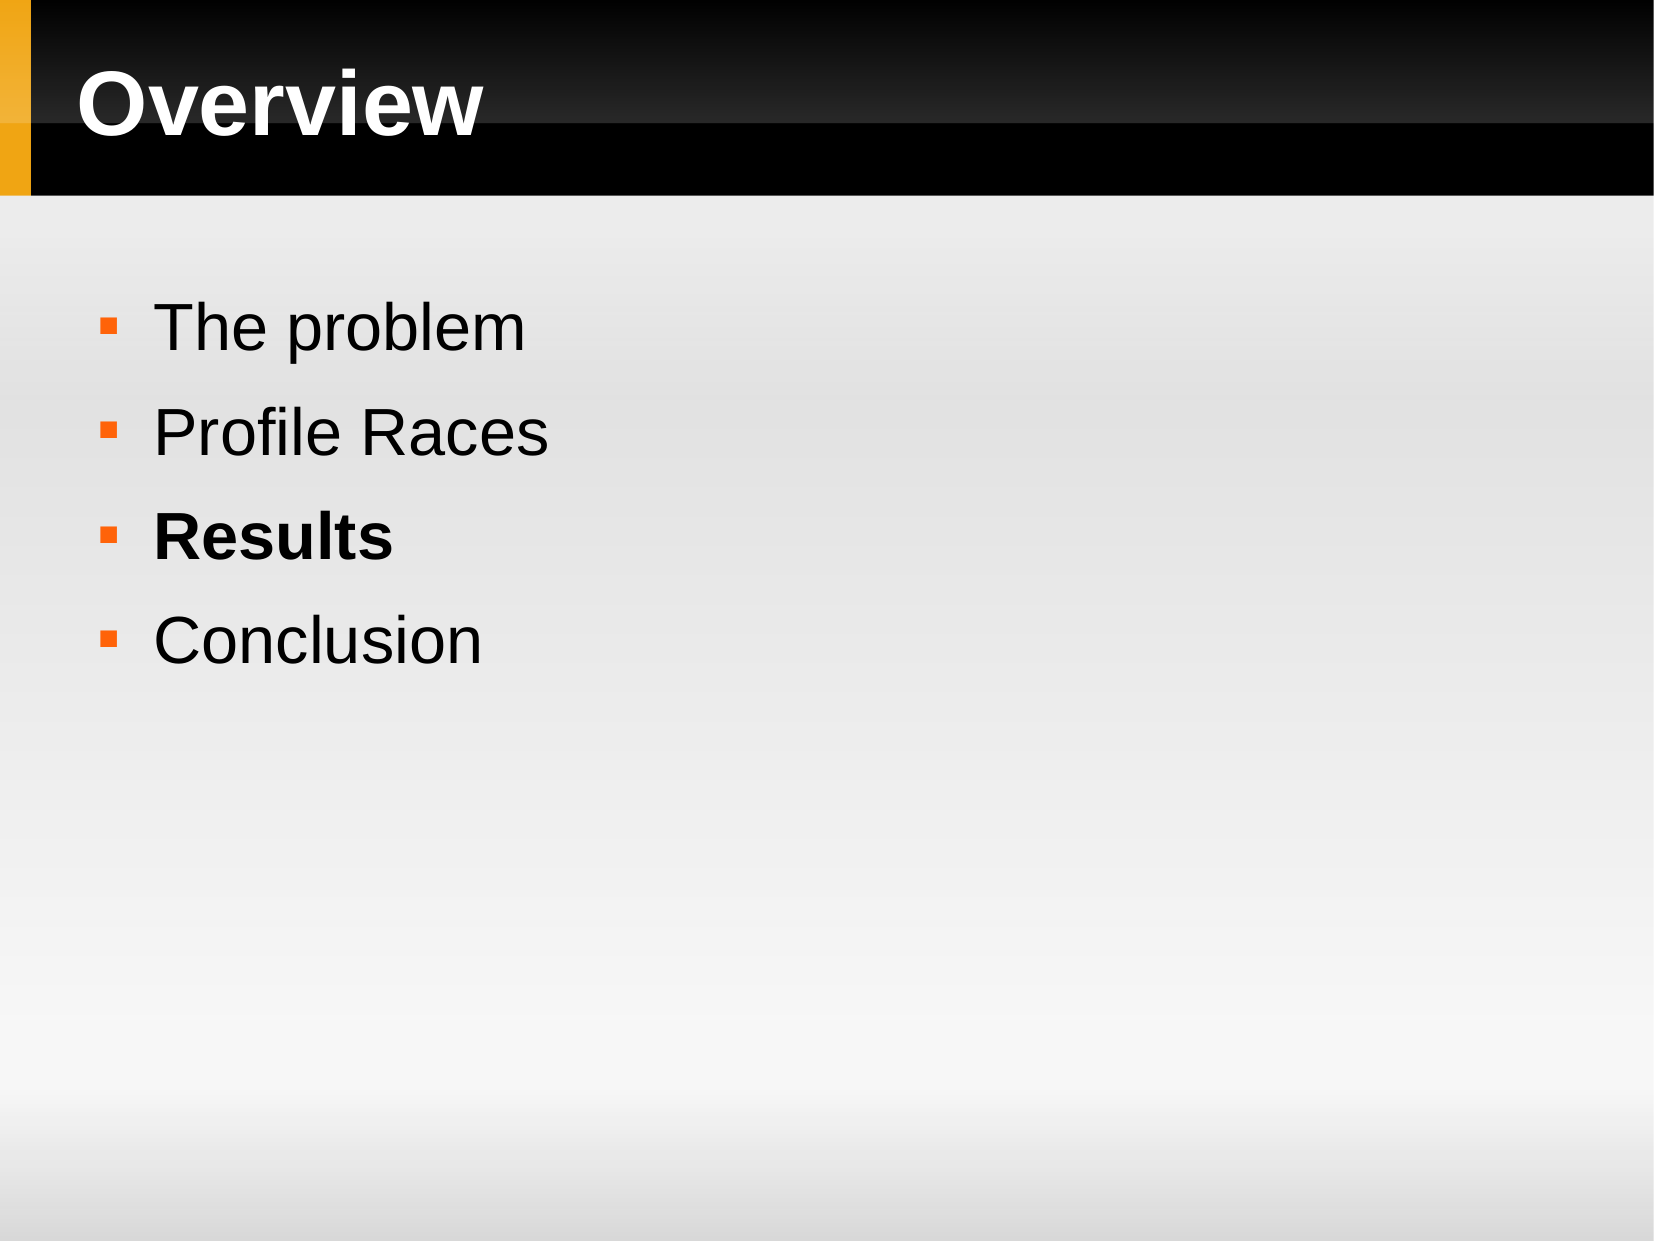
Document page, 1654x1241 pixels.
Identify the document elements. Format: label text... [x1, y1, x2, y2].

list The problem Profile Races Results Conclusion [82, 290, 1571, 1094]
title Overview [76, 0, 1565, 208]
picture [0, 0, 1654, 1241]
